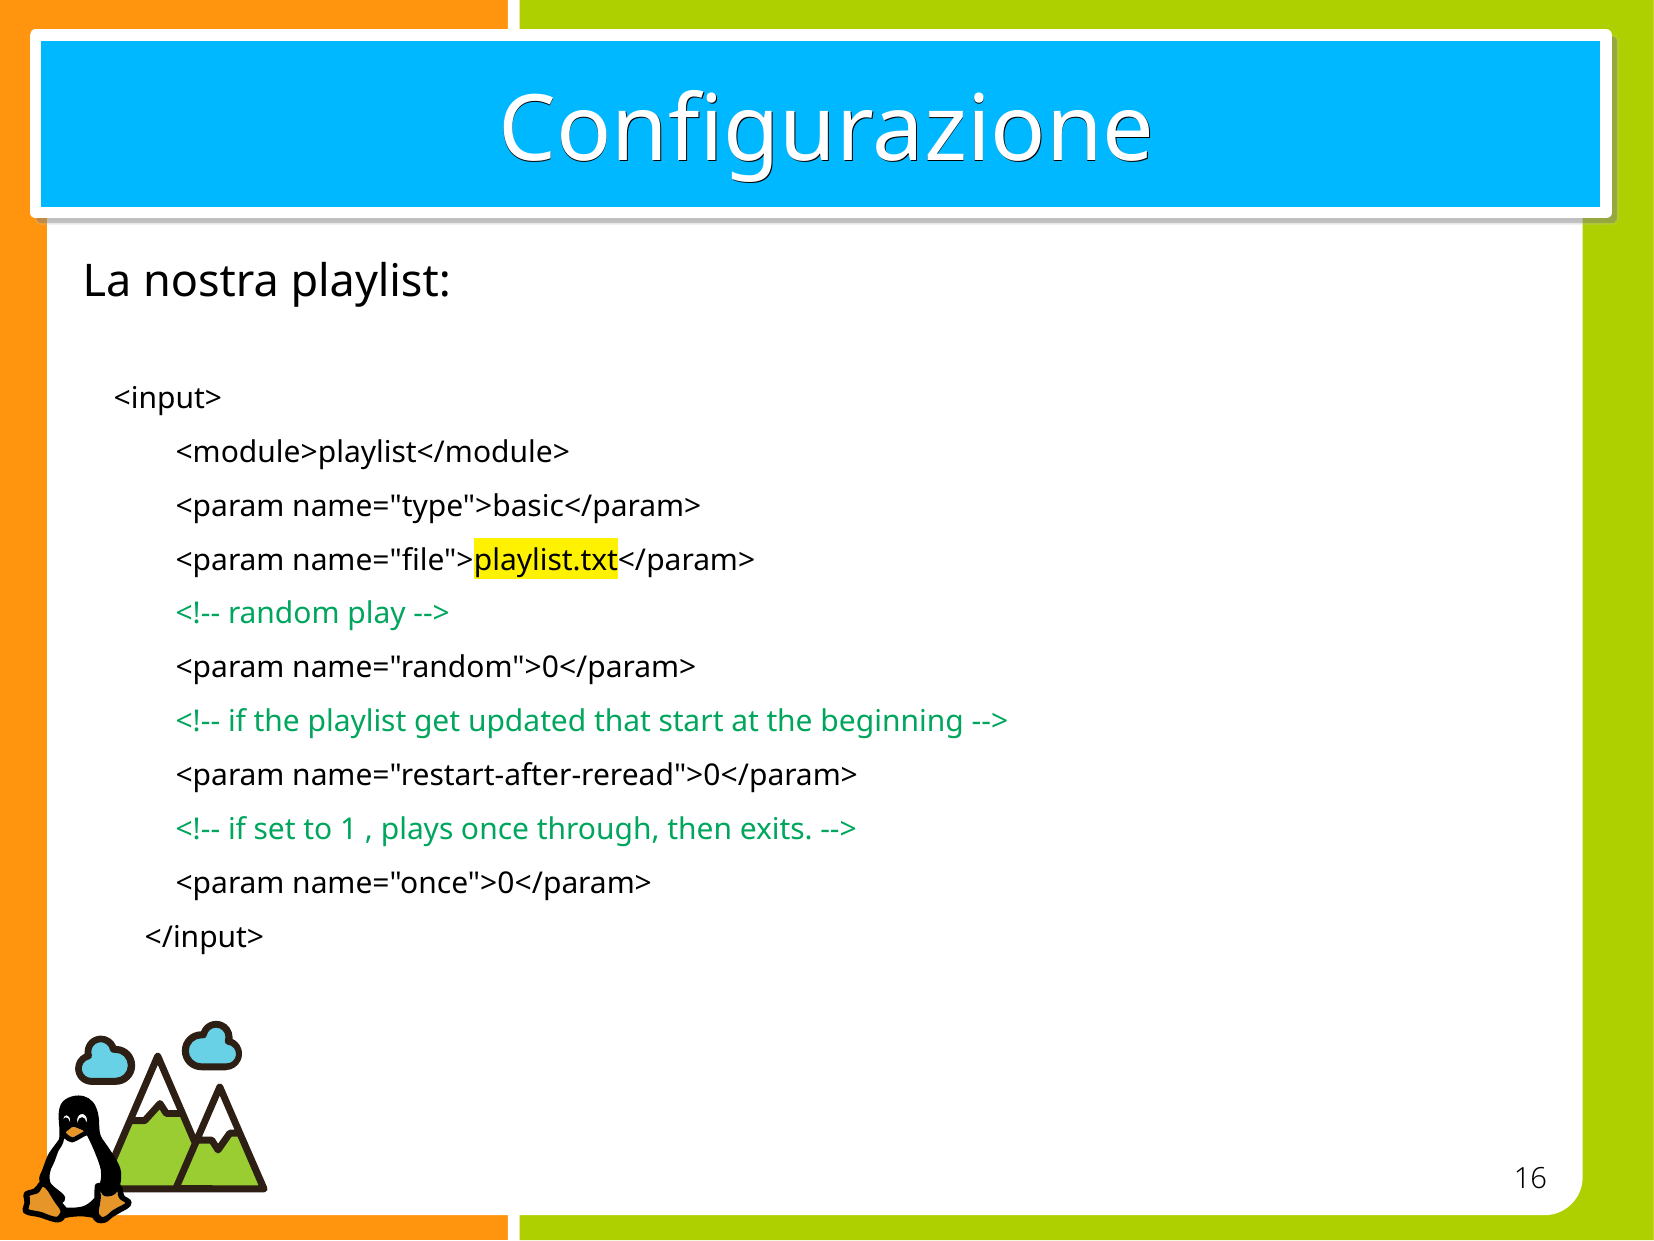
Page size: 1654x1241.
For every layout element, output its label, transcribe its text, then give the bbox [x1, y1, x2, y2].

title Configurazione [82, 49, 1571, 201]
list La nostra playlist: <input> <module>playlist</module> <param name="type">basic</param> <param name="file">playlist.txt</param> <!-- random play --> <param name="random">0</param> <!-- if the playlist get updated that start at the beginning --> <param name="restart-after-reread">0</param> <!-- if set to 1 , plays once through, then exits. --> <param name="once">0</param> </input> [82, 248, 1538, 968]
